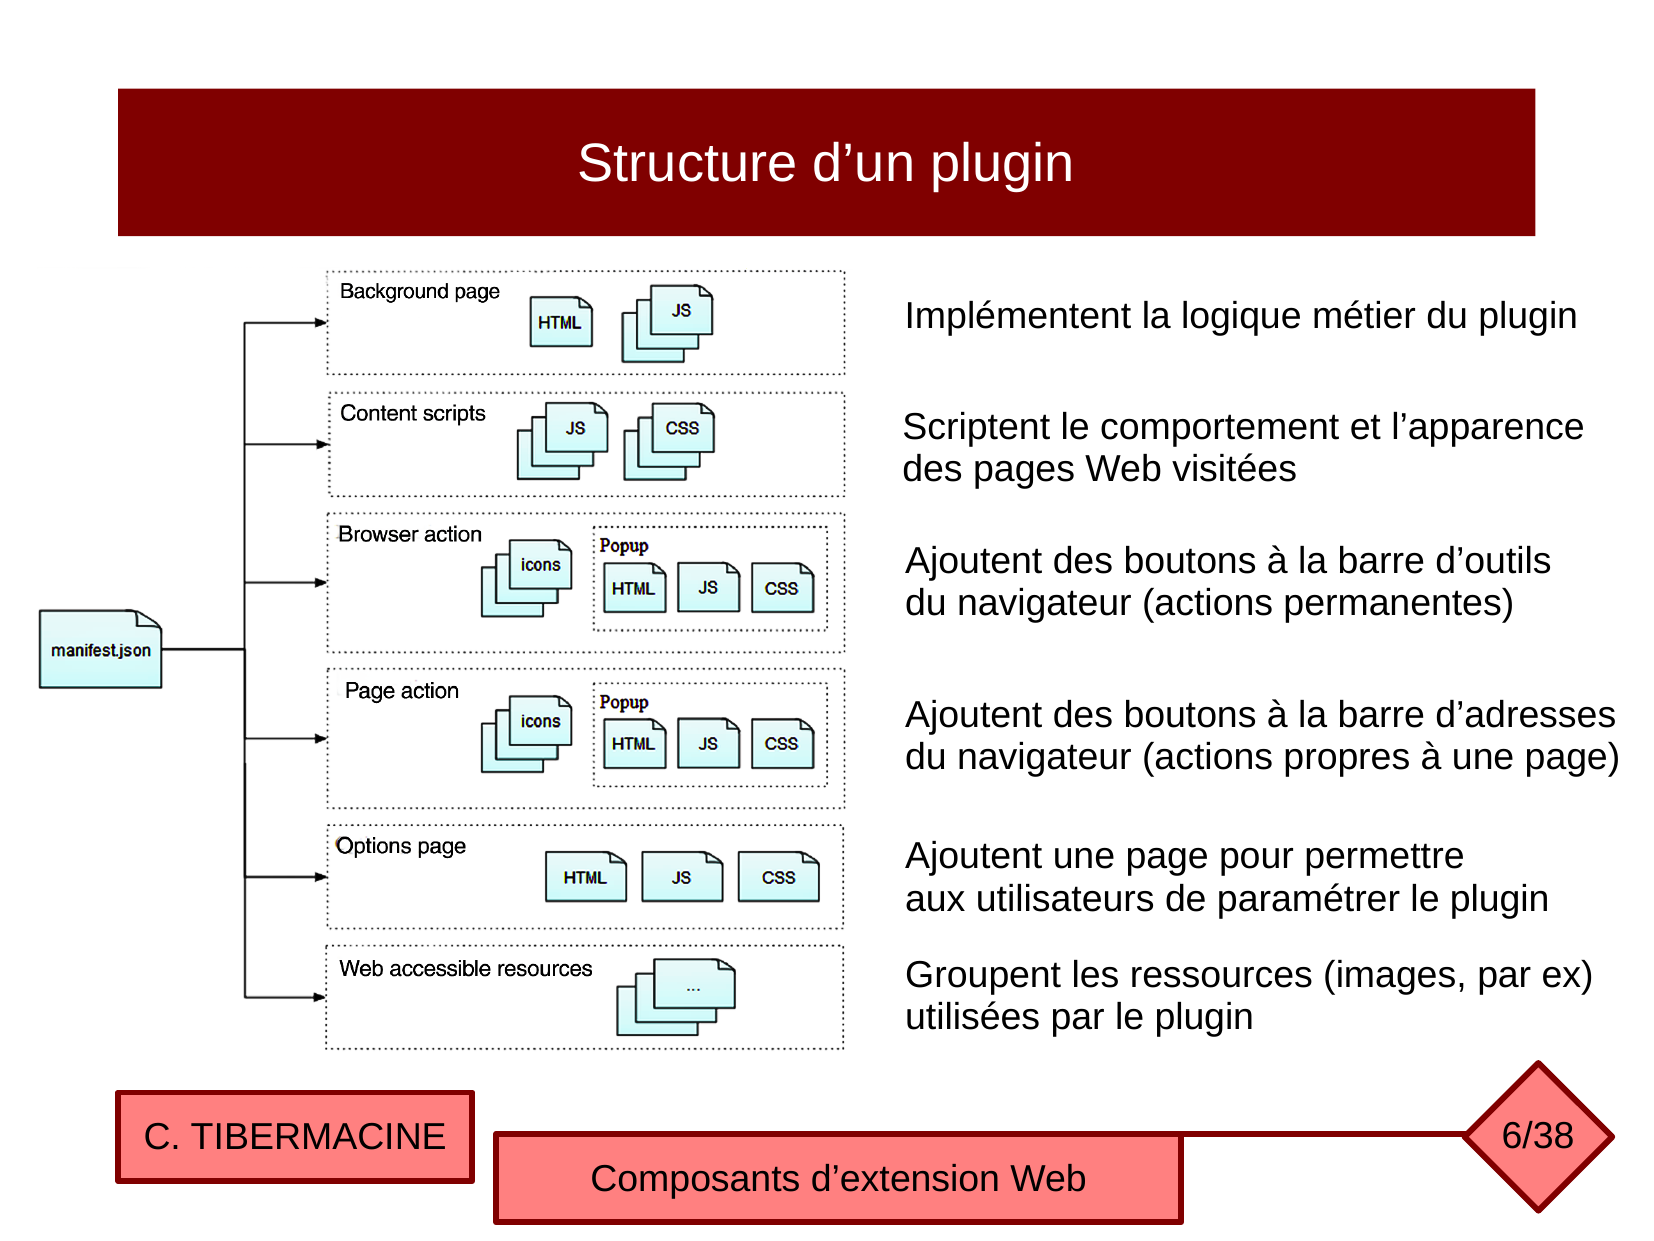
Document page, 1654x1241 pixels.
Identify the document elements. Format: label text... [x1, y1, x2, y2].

text_box [1494, 1062, 1583, 1107]
text_box C. TIBERMACINE [118, 1092, 473, 1182]
text_box Ajoutent une page pour permettre aux utilisateurs de paramétrer le plugin [890, 827, 1565, 927]
text_box Ajoutent des boutons à la barre d’adresses du navigateur (actions propres à une page) [890, 685, 1636, 785]
text_box [1464, 1115, 1486, 1159]
text_box Structure d’un plugin [118, 88, 1536, 237]
text_box Implémentent la logique métier du plugin [889, 287, 1594, 345]
text_box Ajoutent des boutons à la barre d’outils du navigateur (actions permanentes) [890, 532, 1567, 632]
text_box [1491, 1164, 1586, 1211]
text_box Groupent les ressources (images, par ex) utilisées par le plugin [890, 945, 1609, 1045]
text_box Scriptent le comportement et l’apparence des pages Web visitées [887, 398, 1600, 497]
text_box <numéro>/38 [1486, 1107, 1654, 1164]
text_box Composants d’extension Web [496, 1133, 1182, 1223]
picture [26, 249, 861, 1084]
